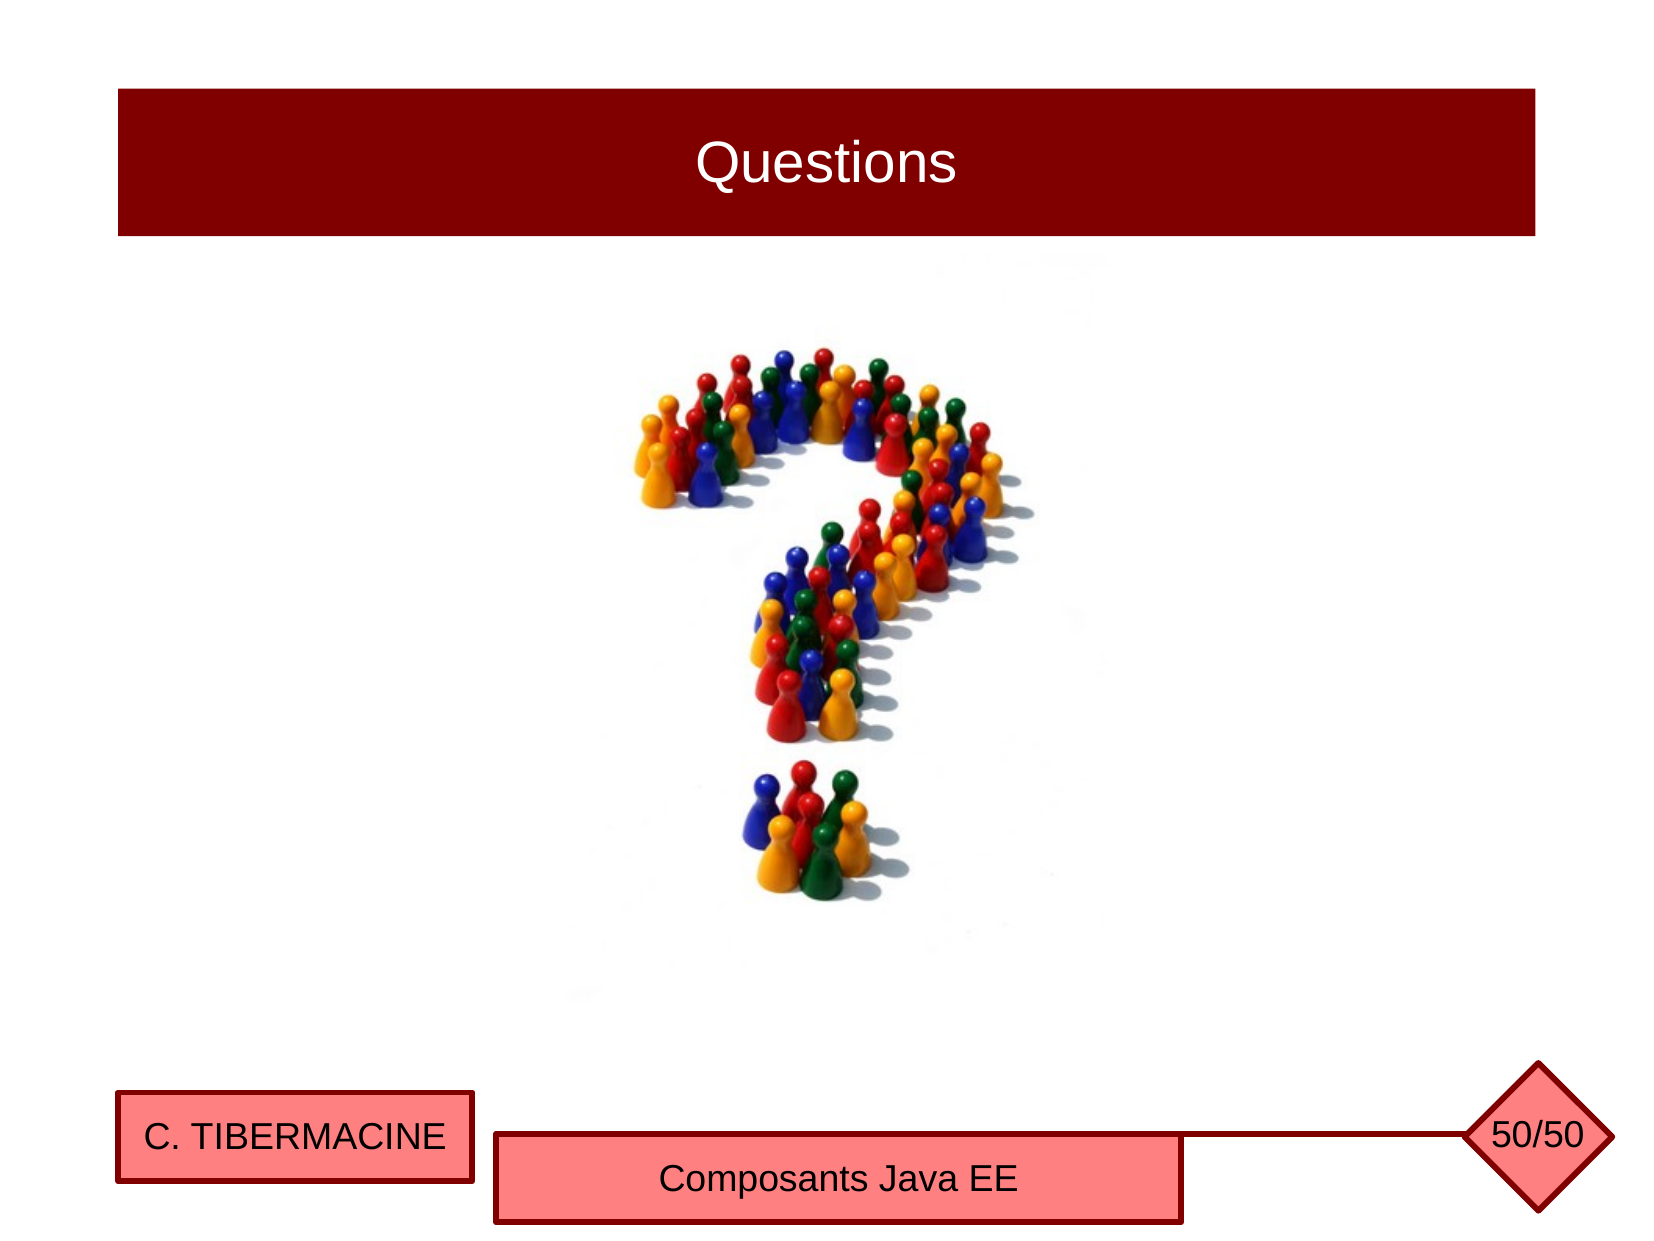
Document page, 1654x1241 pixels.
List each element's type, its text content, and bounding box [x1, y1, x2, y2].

picture [565, 252, 1111, 1003]
text_box [1533, 1206, 1544, 1211]
text_box [1464, 1125, 1476, 1149]
text_box [1495, 1062, 1582, 1106]
text_box C. TIBERMACINE [118, 1092, 473, 1182]
text_box <numéro>/50 [1476, 1106, 1607, 1206]
text_box [1607, 1131, 1613, 1143]
text_box Composants Java EE [496, 1133, 1182, 1223]
text_box Questions [118, 88, 1536, 237]
